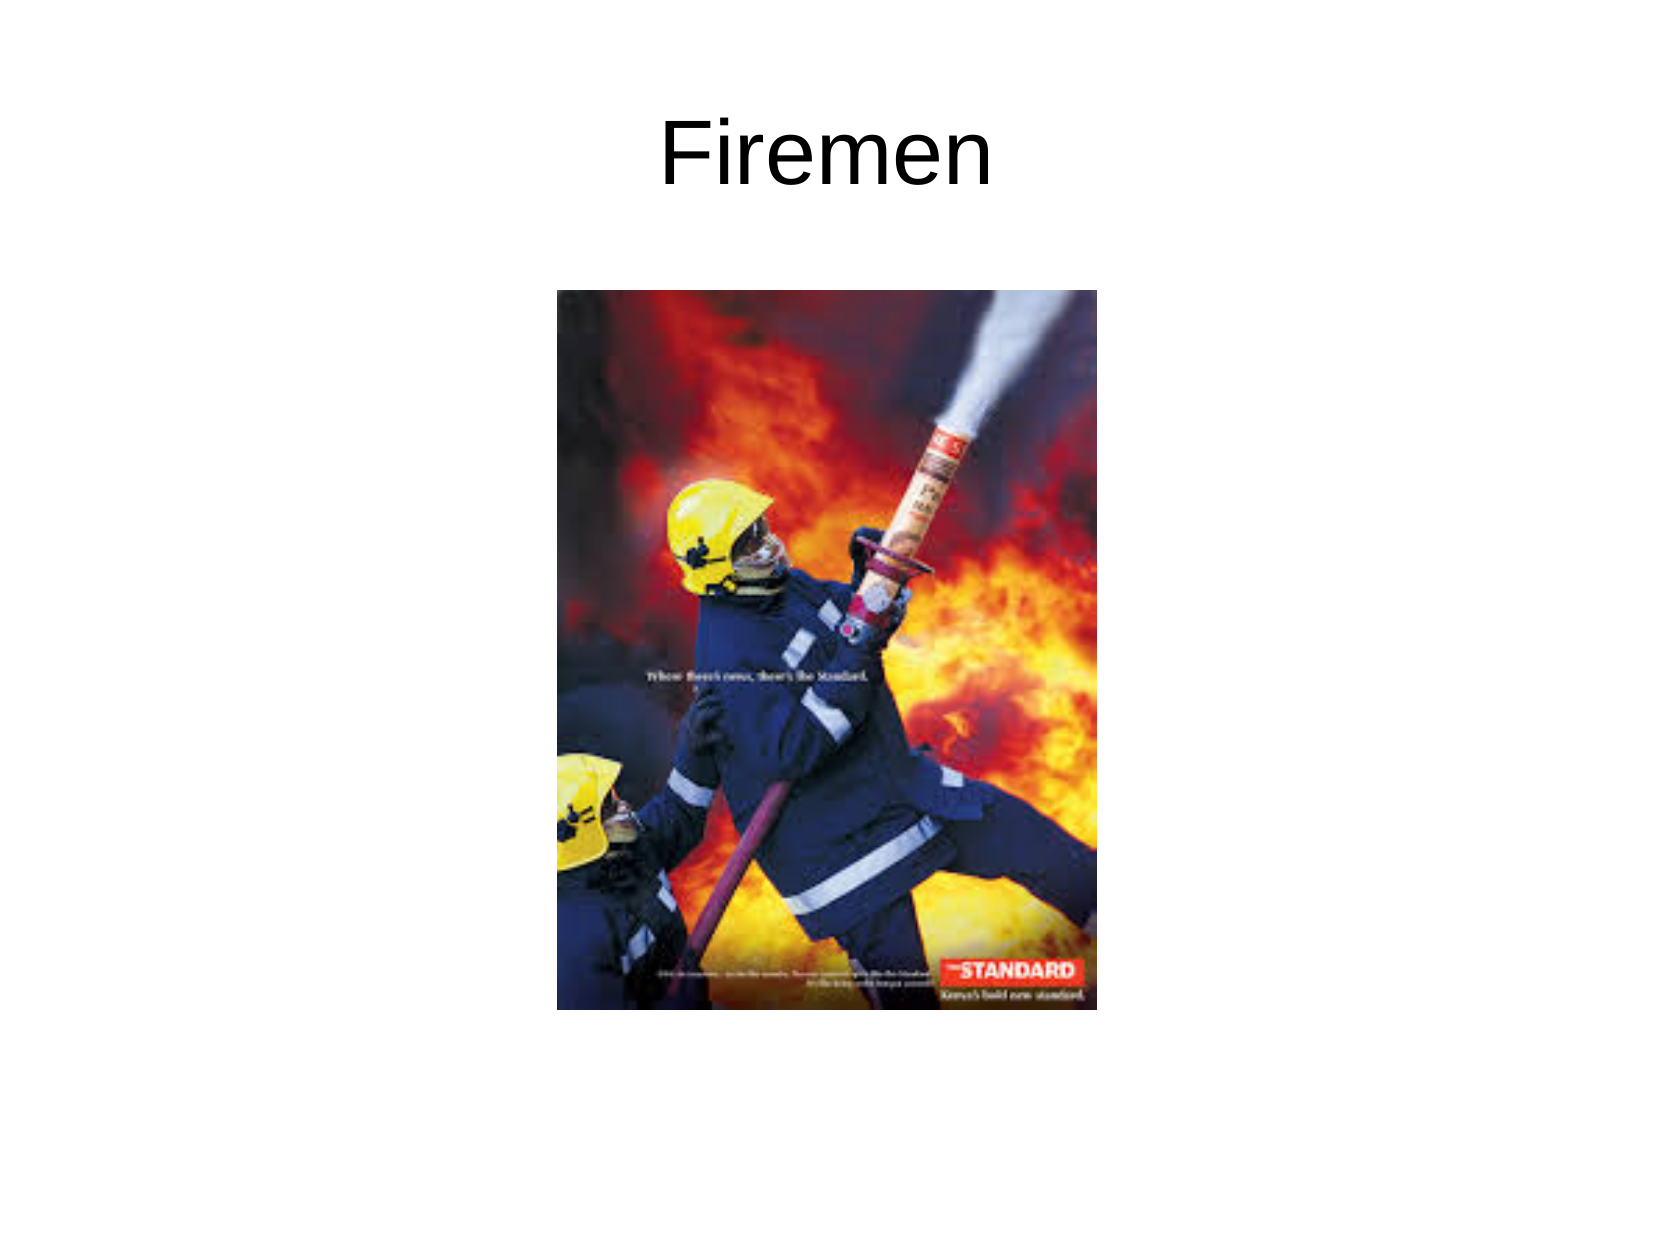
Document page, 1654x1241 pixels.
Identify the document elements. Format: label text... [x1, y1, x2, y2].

picture [557, 290, 1097, 1010]
title Firemen [82, 49, 1571, 257]
